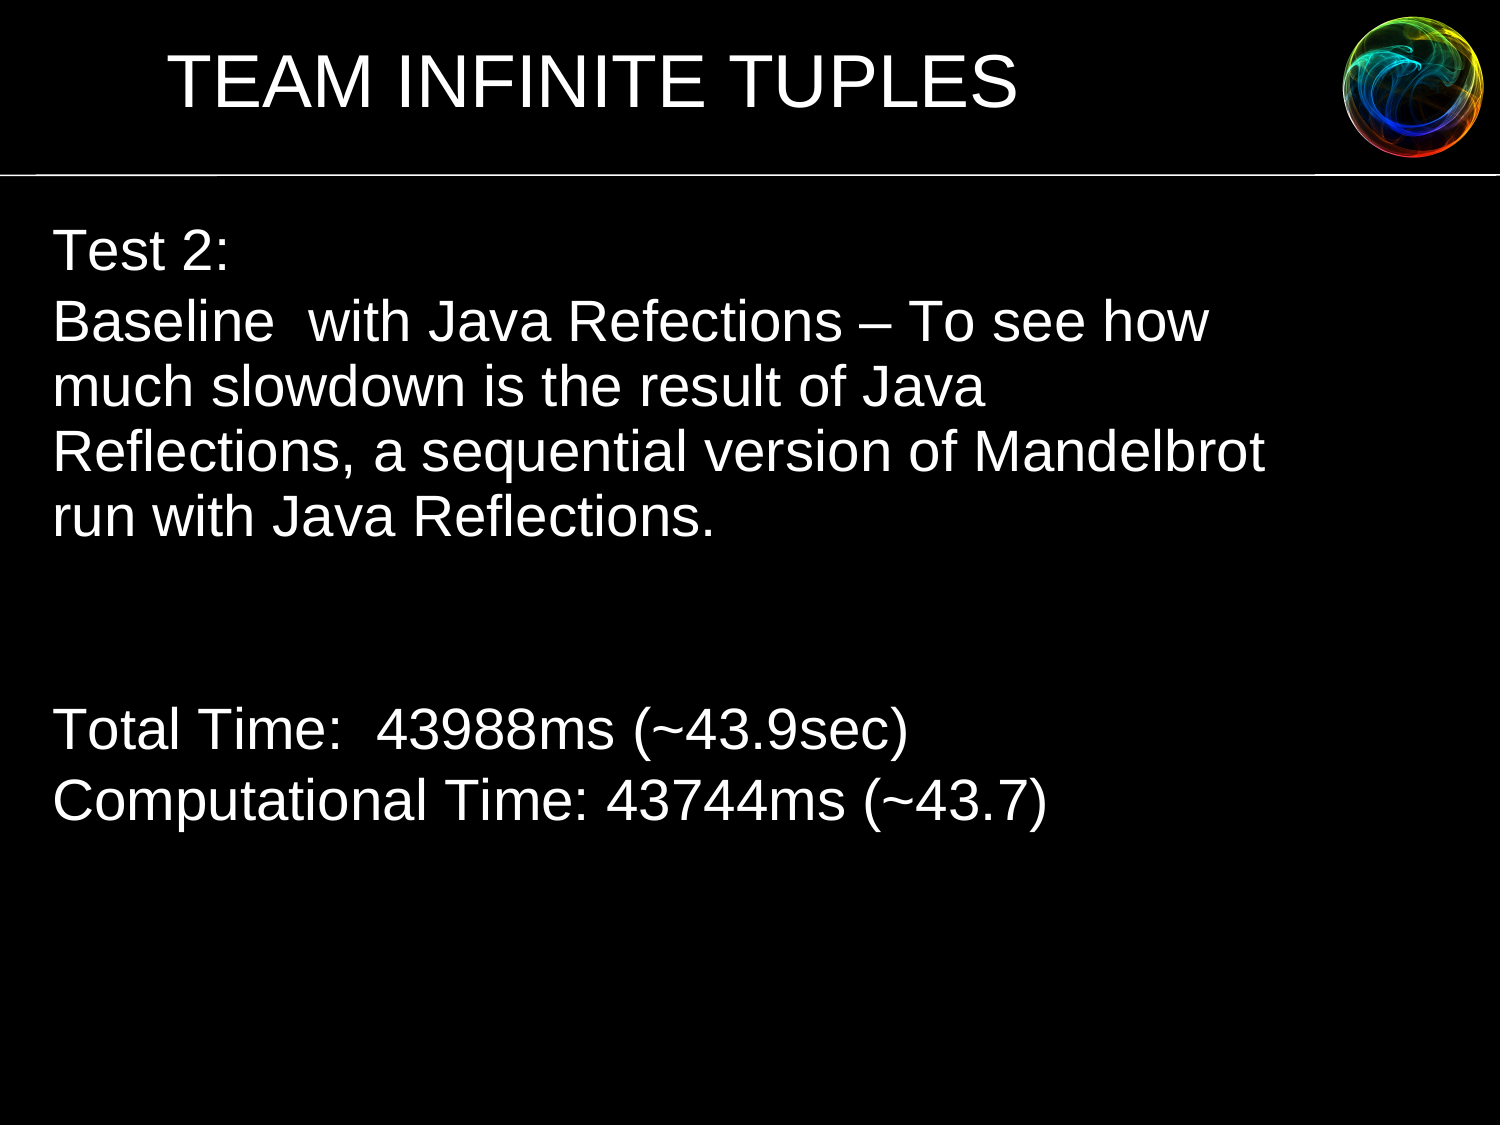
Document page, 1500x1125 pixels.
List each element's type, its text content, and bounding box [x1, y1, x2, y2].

text_box Test 2: Baseline with Java Refections – To see how much slowdown is the result of Java Reflections, a sequential version of Mandelbrot run with Java Reflections. Total Time: 43988ms (~43.9sec) Computational Time: 43744ms (~43.7) [37, 210, 1313, 1125]
picture [1325, 0, 1500, 174]
text_box TEAM INFINITE TUPLES [0, 37, 1188, 131]
